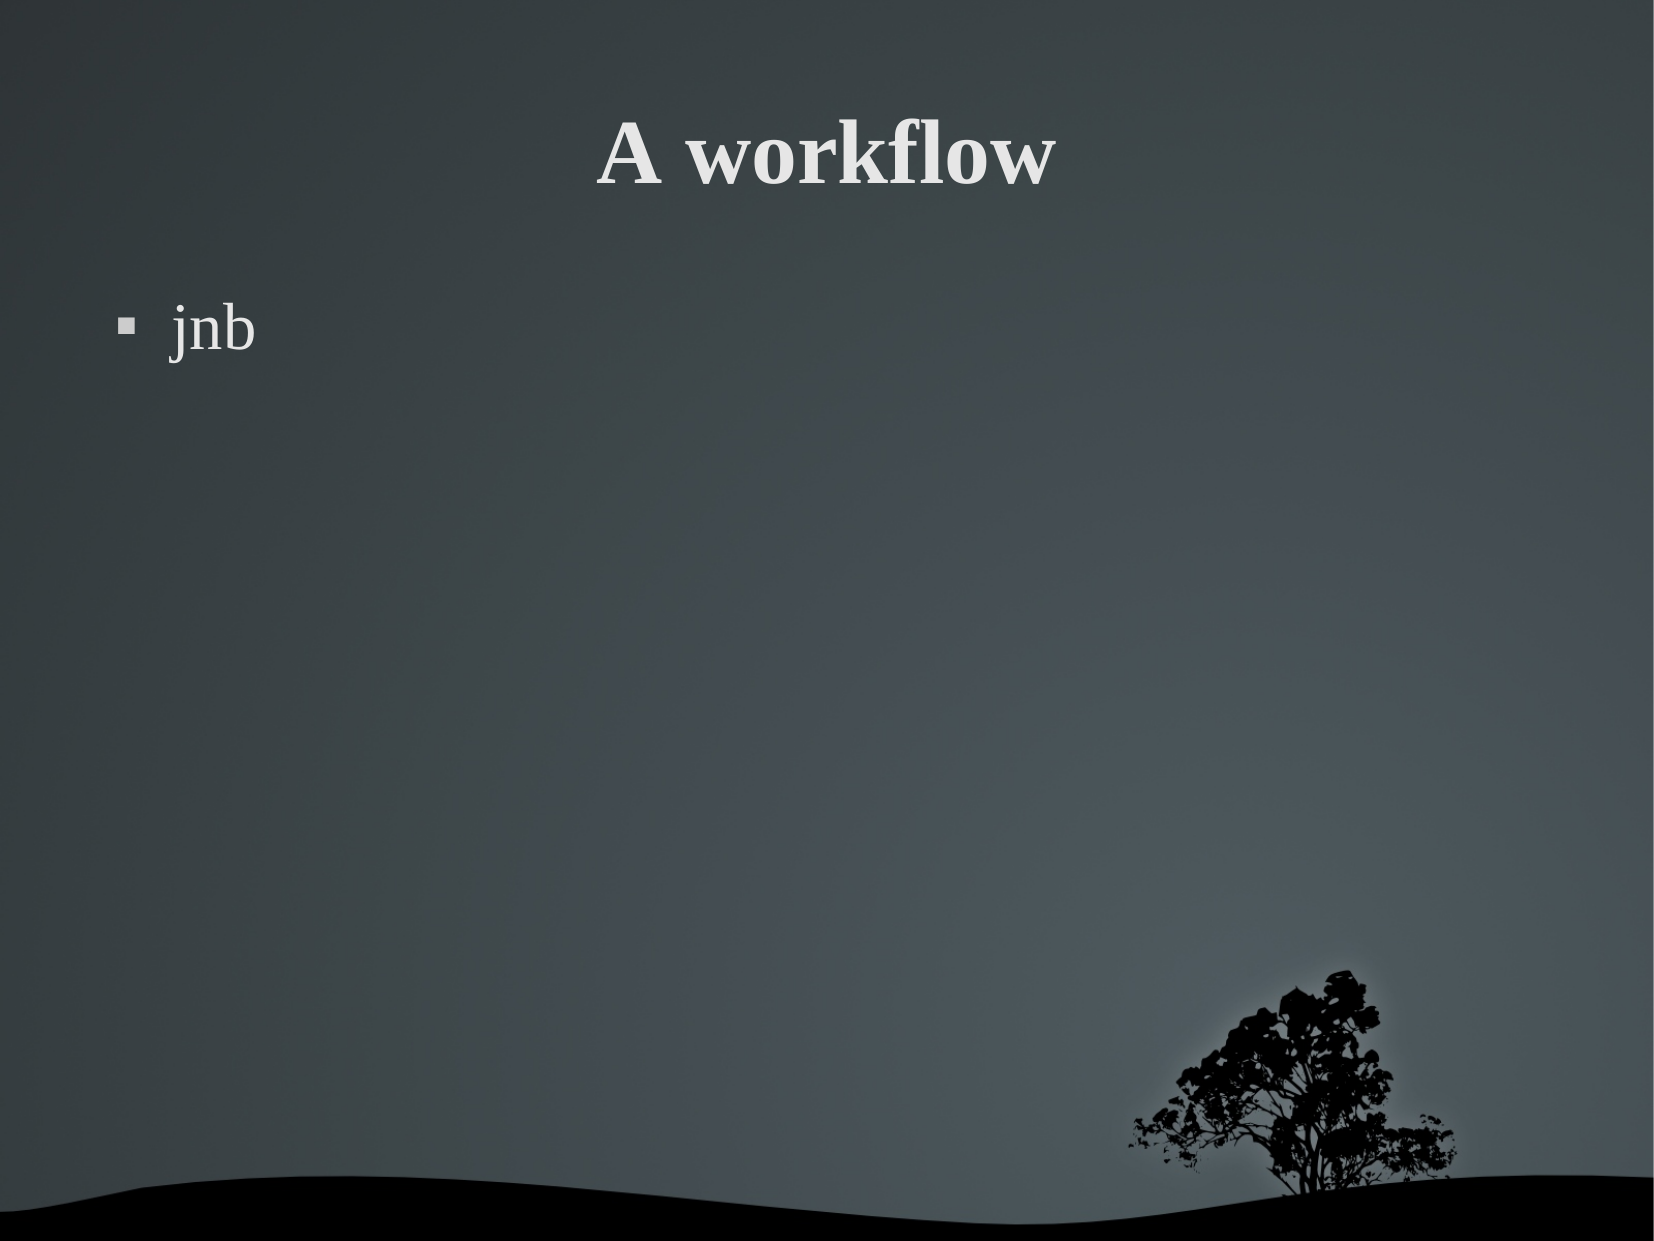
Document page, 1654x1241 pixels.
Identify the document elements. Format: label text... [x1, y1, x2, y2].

title A workflow [82, 56, 1571, 250]
list jnb [82, 290, 1571, 1094]
picture [0, 0, 1654, 1241]
